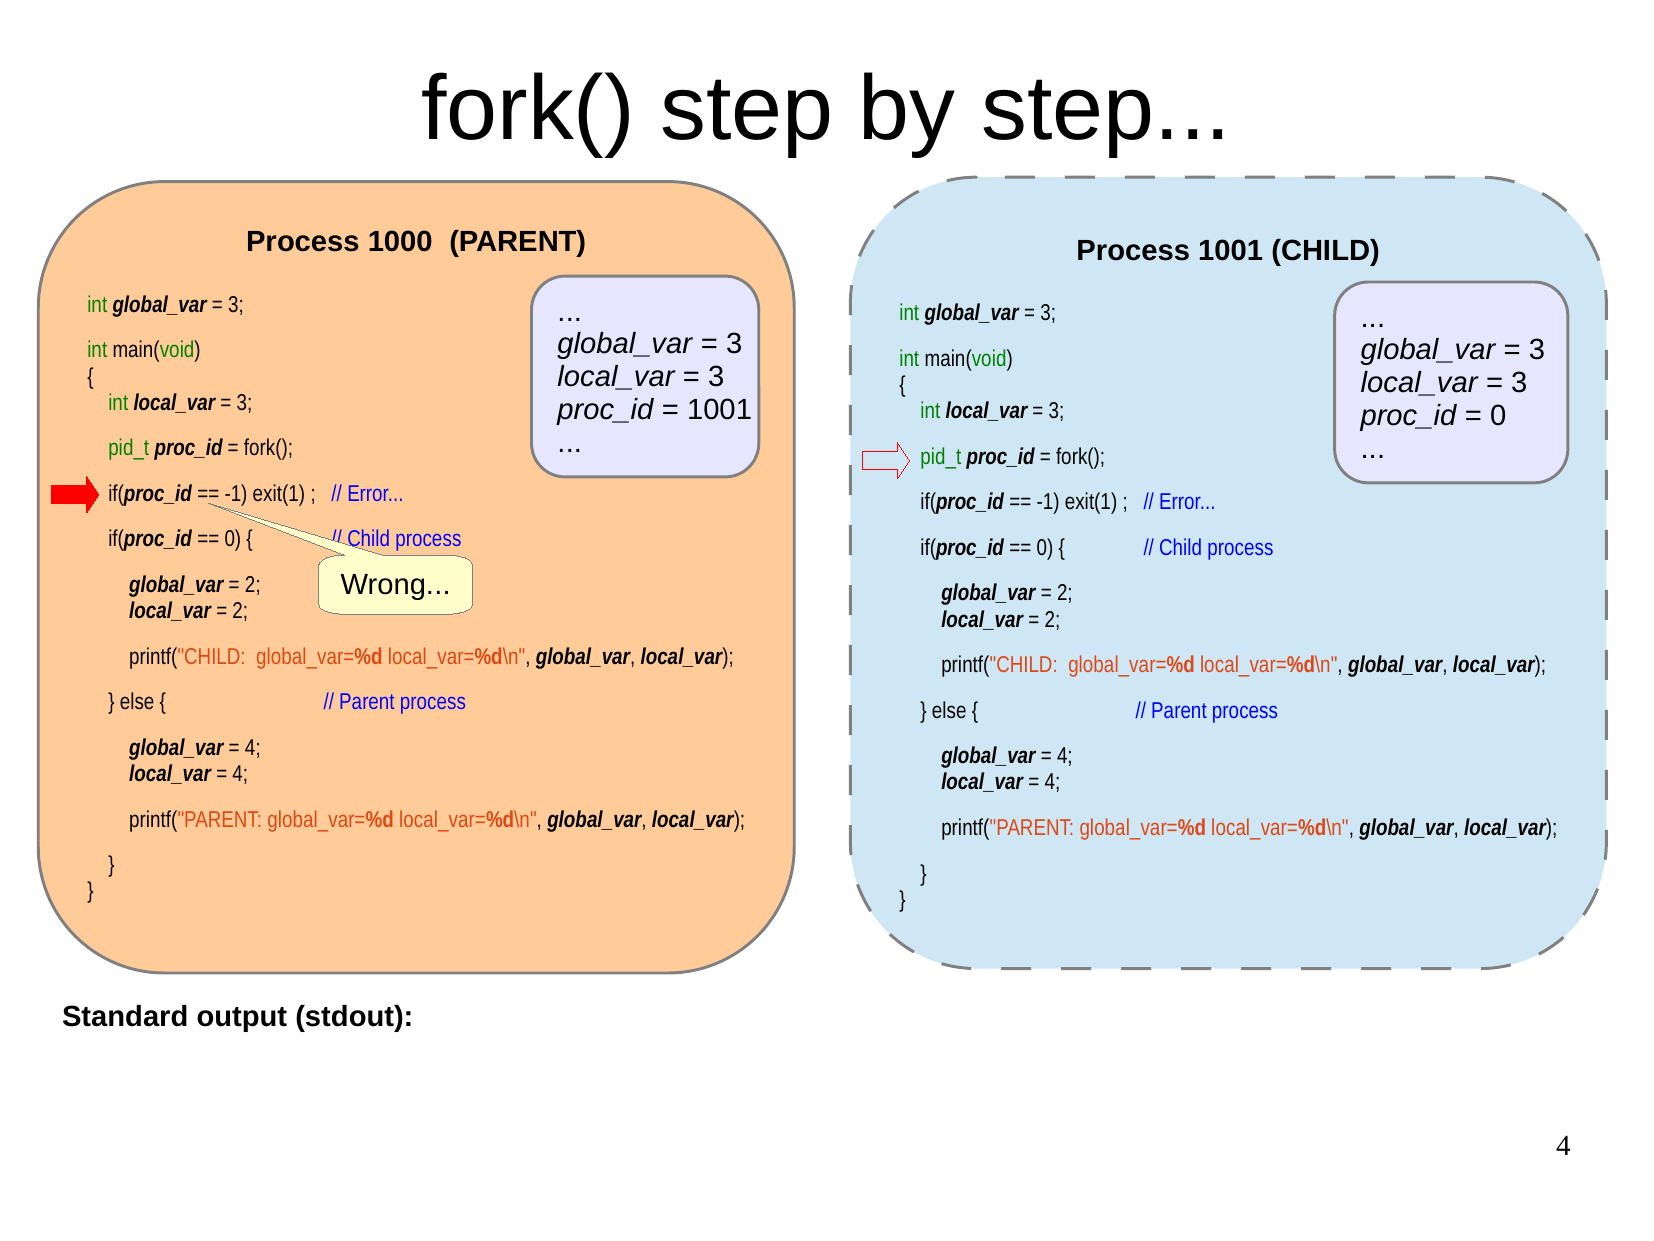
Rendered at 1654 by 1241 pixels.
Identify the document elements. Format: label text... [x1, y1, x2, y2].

text_box ... global_var = 3 local_var = 3 proc_id = 0 ... [1334, 281, 1568, 483]
text_box ... global_var = 3 local_var = 3 proc_id = 1001 ... [531, 276, 759, 477]
text_box Wrong... [208, 503, 473, 615]
title fork() step by step... [82, 49, 1571, 166]
text_box [51, 476, 99, 513]
text_box Process 1000 (PARENT) int global_var = 3; int main(void) { int local_var = 3; pid_t proc_id = fork(); if(proc_id == -1) exit(1) ; // Error... if(proc_id == 0) { // Child process global_var = 2; local_var = 2; printf("CHILD: global_var=%d local_var=%d\n", global_var, local_var); } else { // Parent process global_var = 4; local_var = 4; printf("PARENT: global_var=%d local_var=%d\n", global_var, local_var); } } [38, 181, 795, 973]
text_box Process 1001 (CHILD) int global_var = 3; int main(void) { int local_var = 3; pid_t proc_id = fork(); if(proc_id == -1) exit(1) ; // Error... if(proc_id == 0) { // Child process global_var = 2; local_var = 2; printf("CHILD: global_var=%d local_var=%d\n", global_var, local_var); } else { // Parent process global_var = 4; local_var = 4; printf("PARENT: global_var=%d local_var=%d\n", global_var, local_var); } } [850, 177, 1607, 969]
text_box Standard output (stdout): [47, 992, 1619, 1193]
